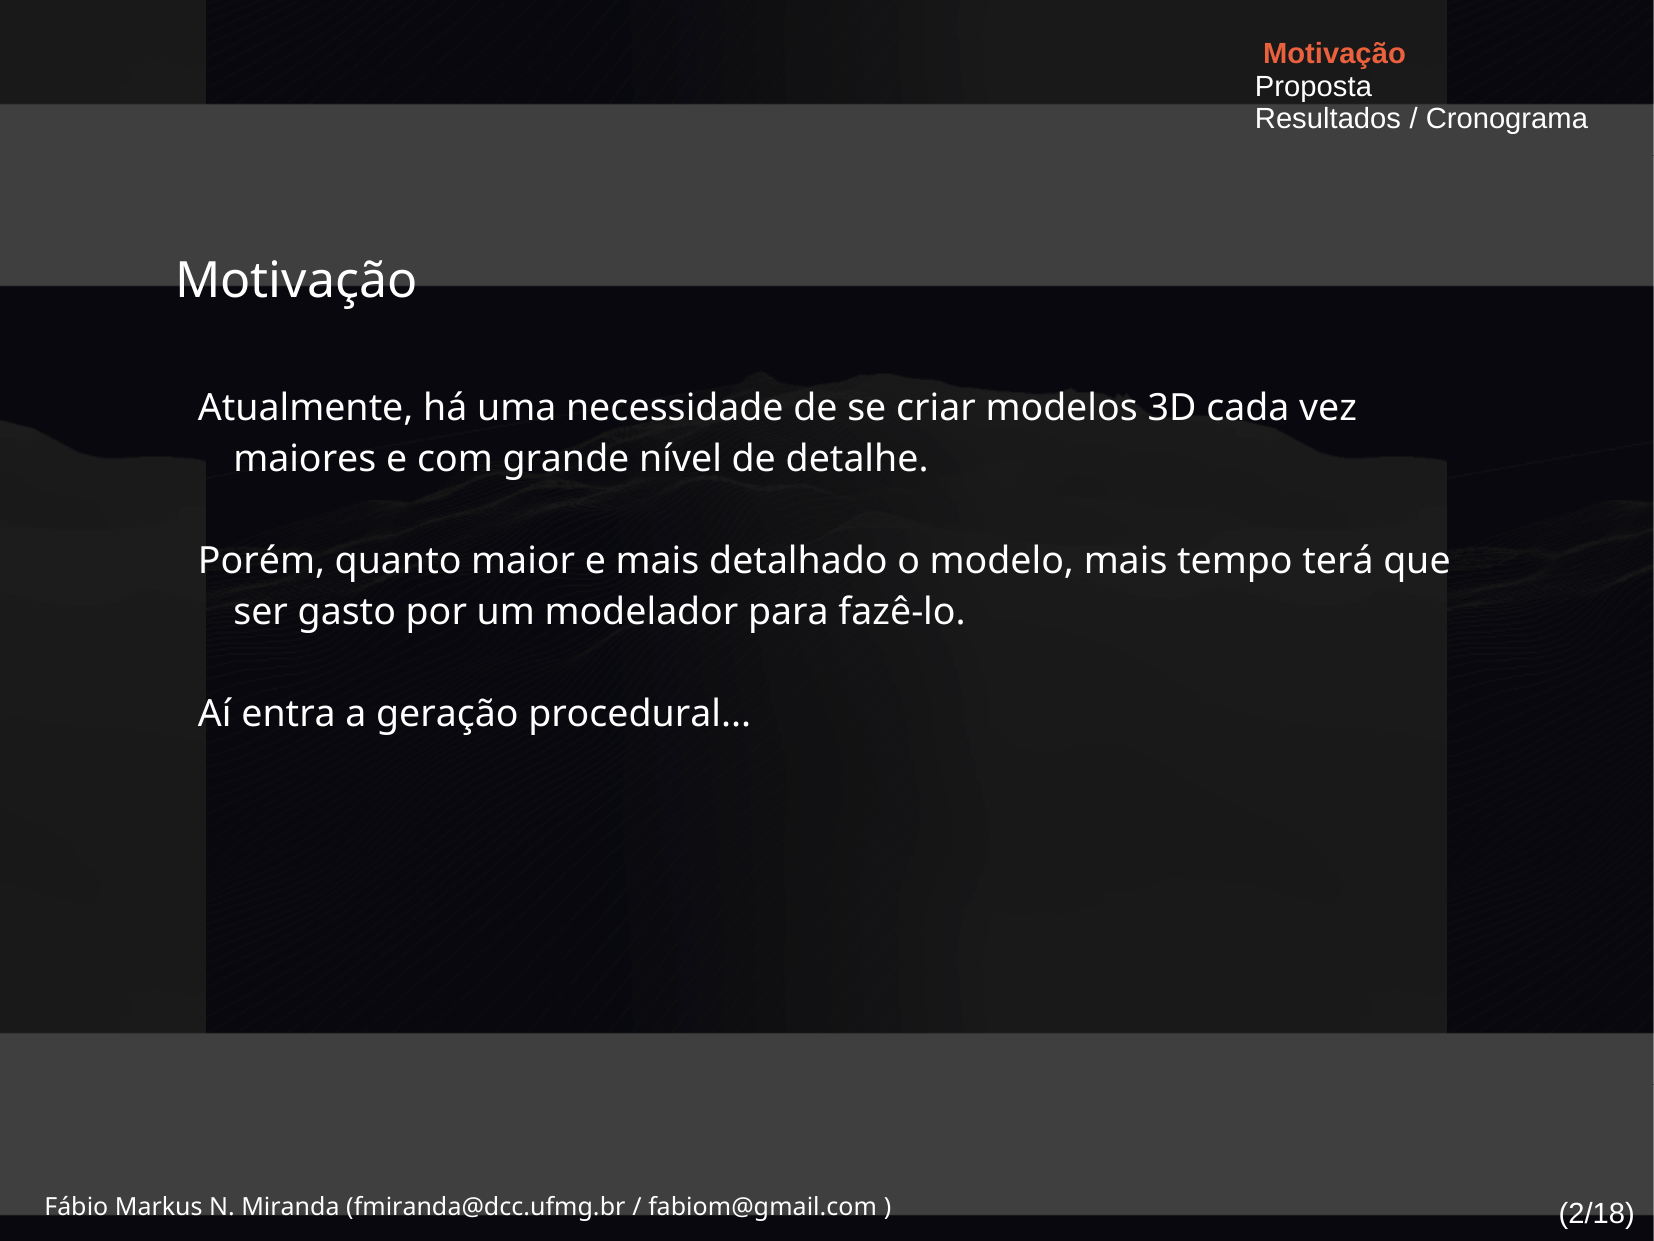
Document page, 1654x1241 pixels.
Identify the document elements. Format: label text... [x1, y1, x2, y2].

text_box Motivação Proposta Resultados / Cronograma [1240, 29, 1604, 144]
text_box (2/18) [1535, 1189, 1654, 1237]
text_box Fábio Markus N. Miranda (fmiranda@dcc.ufmg.br / fabiom@gmail.com ) [29, 1181, 975, 1227]
text_box Motivação Atualmente, há uma necessidade de se criar modelos 3D cada vez maiores e com grande nível de detalhe. Porém, quanto maior e mais detalhado o modelo, mais tempo terá que ser gasto por um modelador para fazê-lo. Aí entra a geração procedural... [147, 236, 1516, 1063]
picture [0, 0, 1654, 1241]
